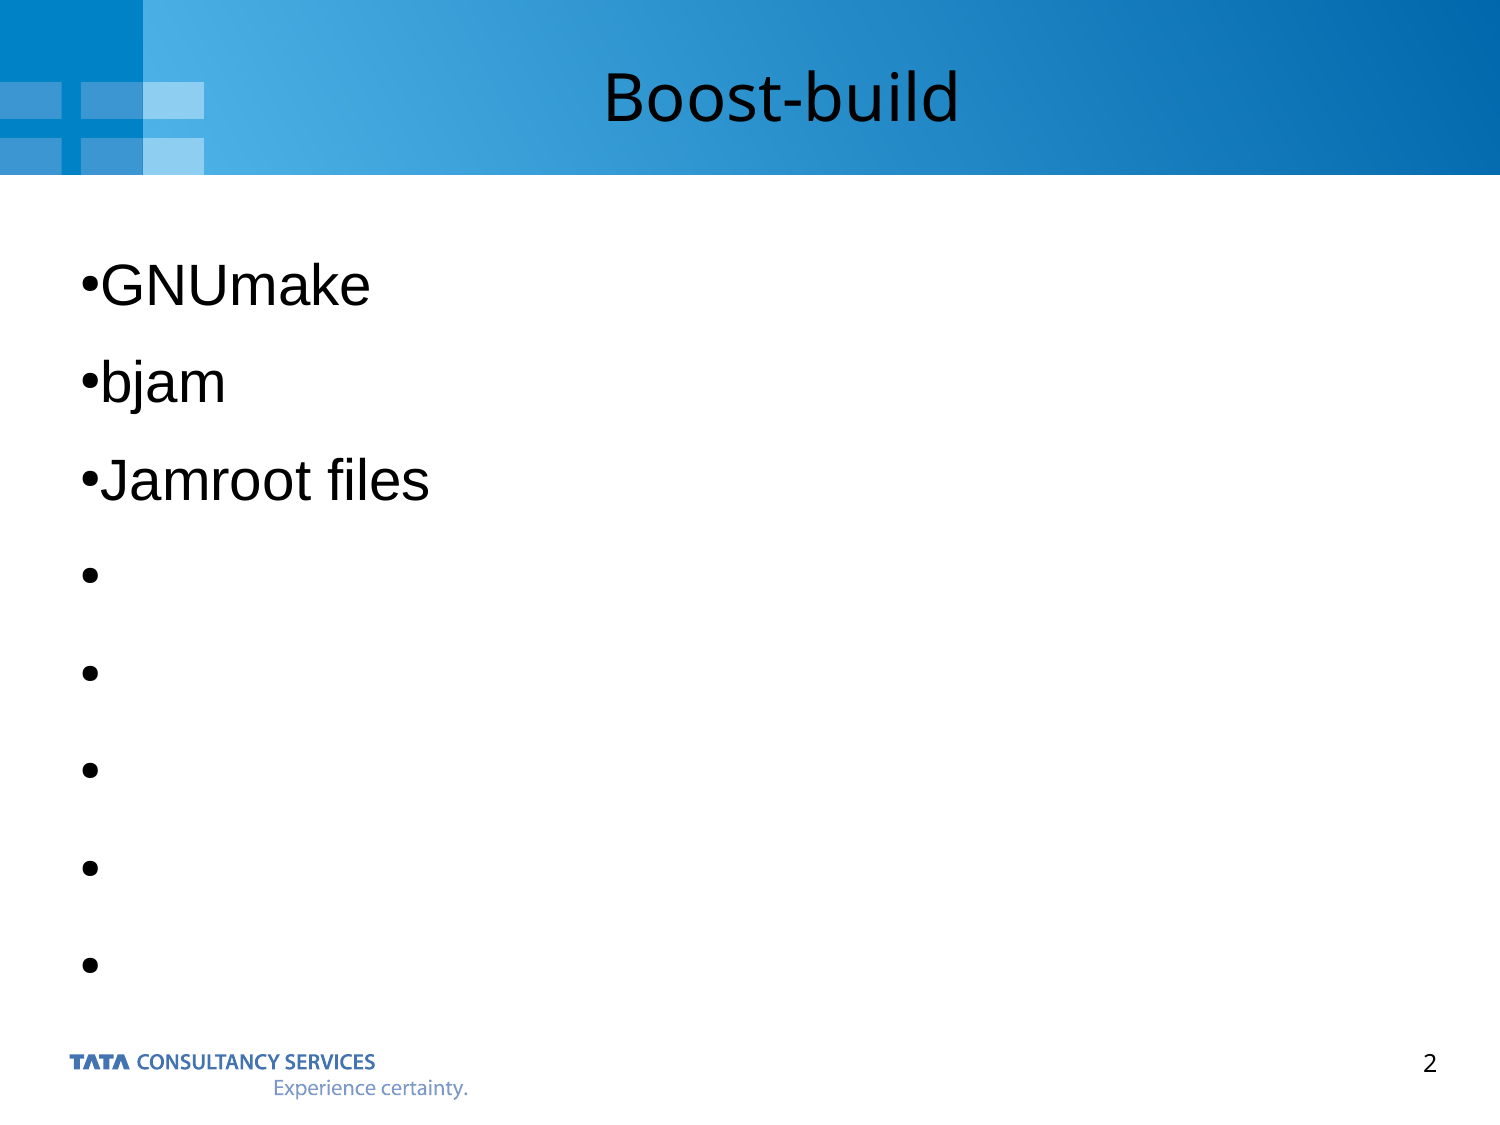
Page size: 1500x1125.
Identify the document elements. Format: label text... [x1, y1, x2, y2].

text_box Boost-build [200, 1, 1347, 189]
text_box GNUmake bjam Jamroot files [47, 212, 1453, 1004]
